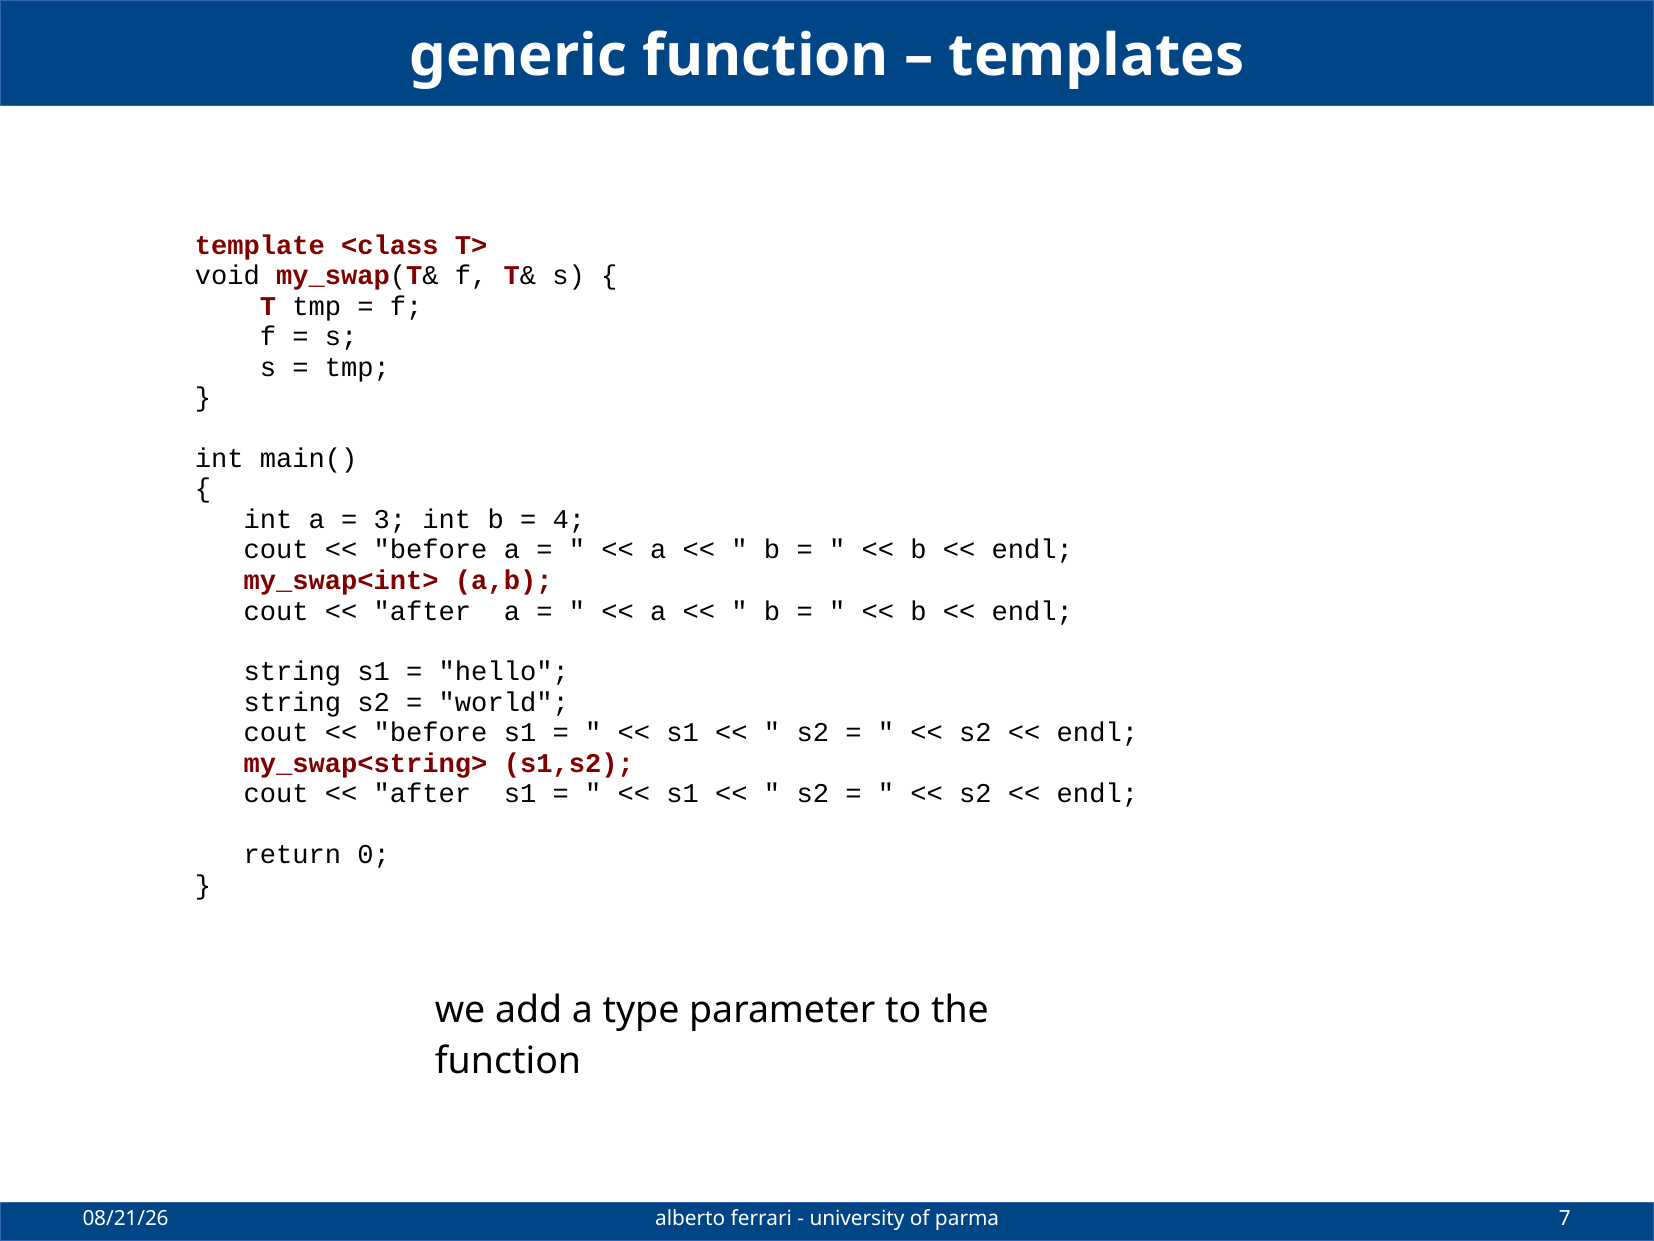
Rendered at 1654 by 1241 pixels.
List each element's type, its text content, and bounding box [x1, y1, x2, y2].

title generic function – templates [0, 0, 1654, 106]
text_box we add a type parameter to the function [420, 975, 1157, 1051]
text_box template <class T> void my_swap(T& f, T& s) { T tmp = f; f = s; s = tmp; } int main() { int a = 3; int b = 4; cout << "before a = " << a << " b = " << b << endl; my_swap<int> (a,b); cout << "after a = " << a << " b = " << b << endl; string s1 = "hello"; string s2 = "world"; cout << "before s1 = " << s1 << " s2 = " << s2 << endl; my_swap<string> (s1,s2); cout << "after s1 = " << s1 << " s2 = " << s2 << endl; return 0; } [180, 224, 1501, 917]
